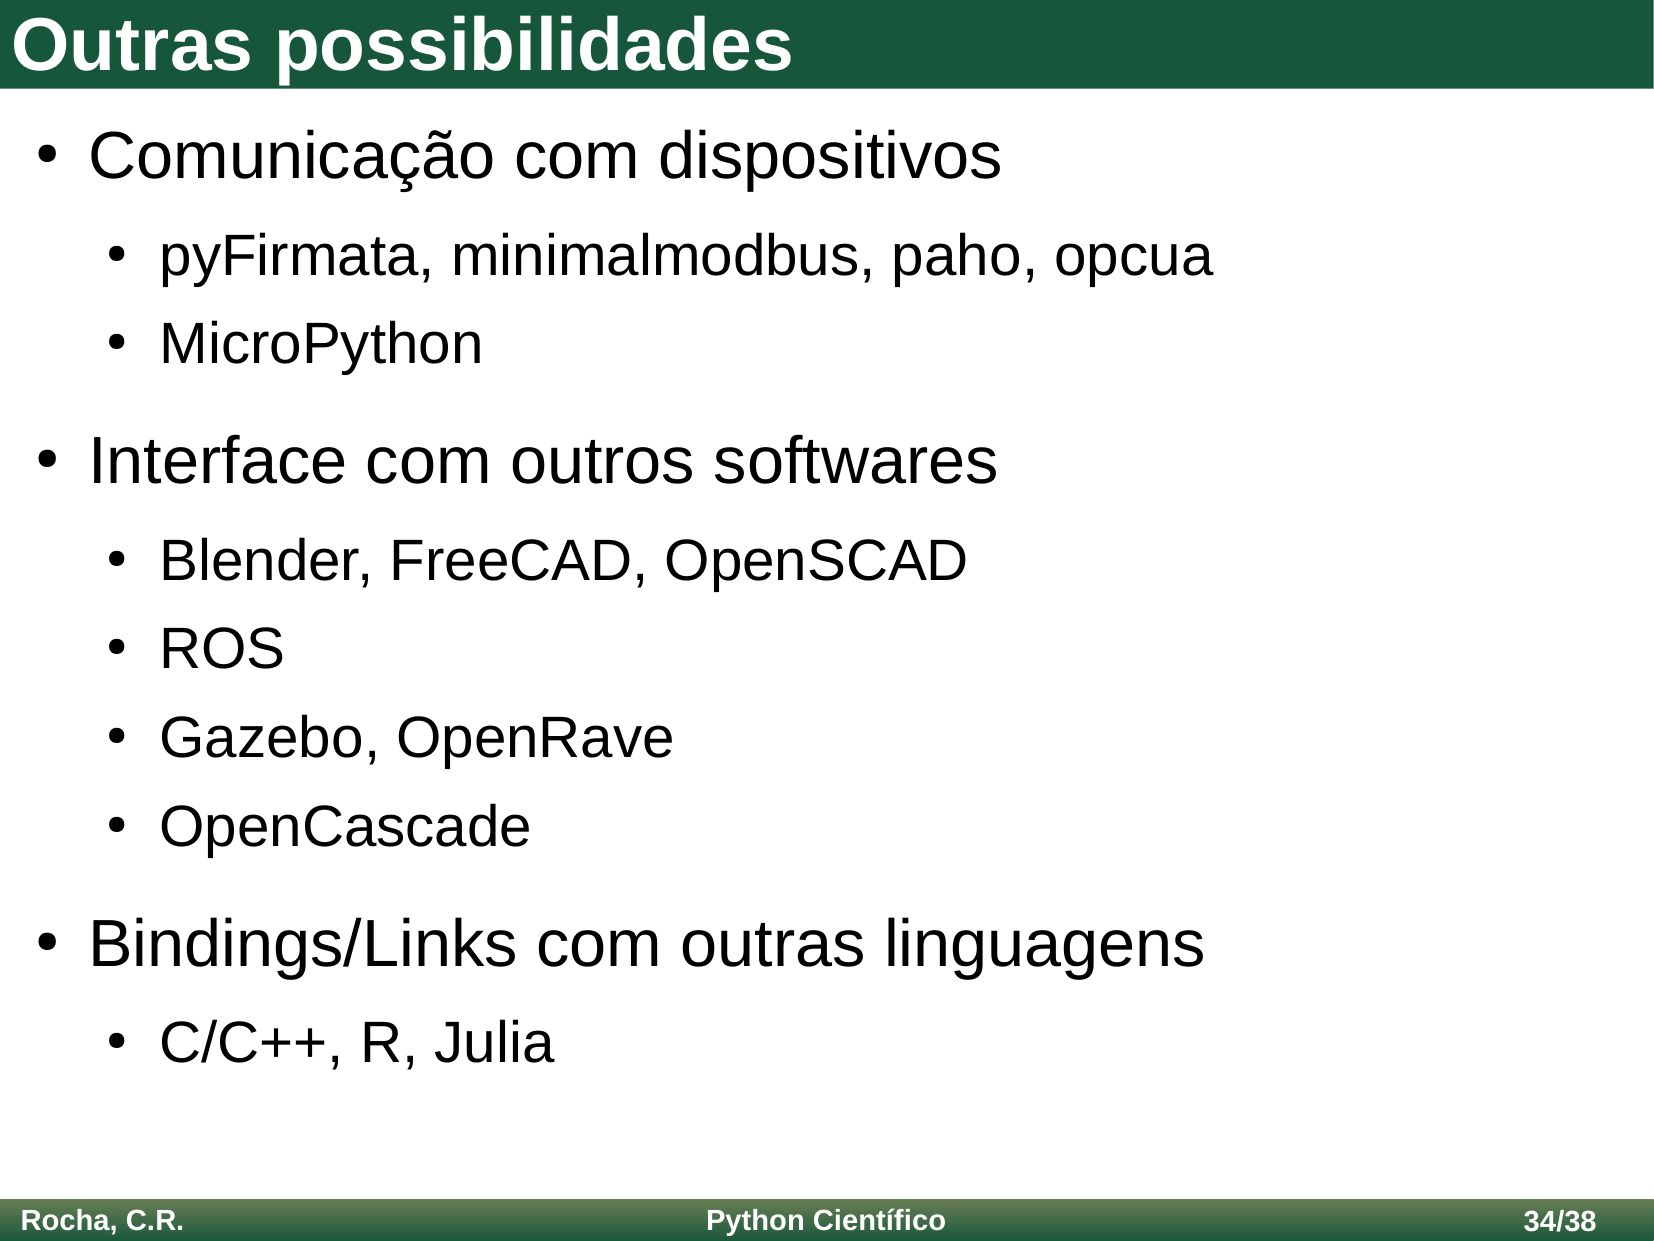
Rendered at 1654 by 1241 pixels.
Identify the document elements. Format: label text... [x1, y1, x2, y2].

title Outras possibilidades [11, 0, 1625, 89]
list Comunicação com dispositivos pyFirmata, minimalmodbus, paho, opcua MicroPython Interface com outros softwares Blender, FreeCAD, OpenSCAD ROS Gazebo, OpenRave OpenCascade Bindings/Links com outras linguagens C/C++, R, Julia [17, 118, 1625, 1123]
